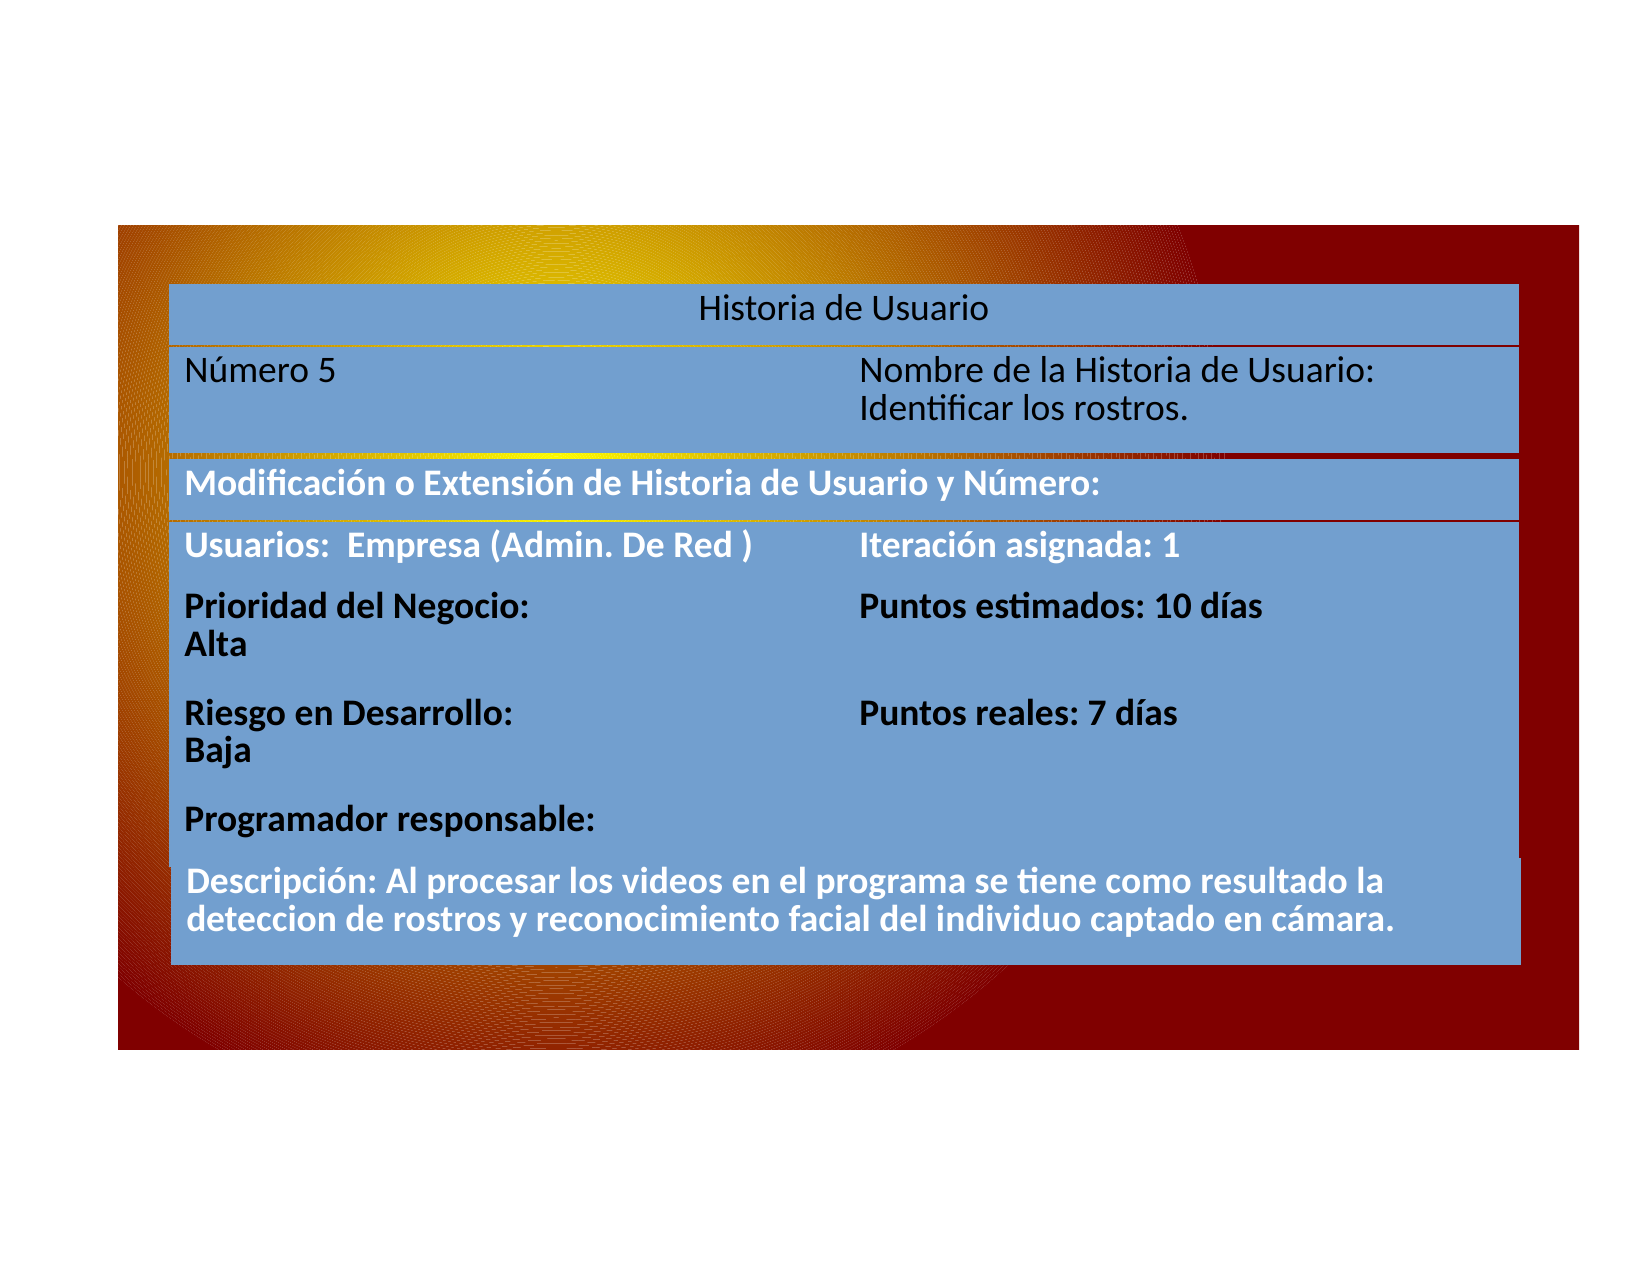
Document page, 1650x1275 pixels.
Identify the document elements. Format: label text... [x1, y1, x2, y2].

table_cell Puntos estimados: 10 días [844, 583, 1519, 689]
table_cell Puntos reales: 7 días [844, 689, 1519, 796]
table_header Usuarios: Empresa (Admin. De Red ) [169, 522, 844, 583]
table_cell Prioridad del Negocio: Alta [169, 583, 844, 689]
table_header Número 5 [169, 347, 844, 453]
table_header Iteración asignada: 1 [844, 522, 1519, 583]
table_header Historia de Usuario [169, 284, 1519, 345]
table_cell Riesgo en Desarrollo: Baja [169, 689, 844, 796]
table_header Nombre de la Historia de Usuario: Identificar los rostros. [844, 347, 1519, 453]
table_header Descripción: Al procesar los videos en el programa se tiene como resultado la deteccion de rostros y reconocimiento facial del individuo captado en cámara. [171, 858, 1521, 965]
table_cell [844, 796, 1519, 858]
table_cell Programador responsable: [169, 796, 844, 867]
table_header Modificación o Extensión de Historia de Usuario y Número: [169, 459, 1519, 520]
